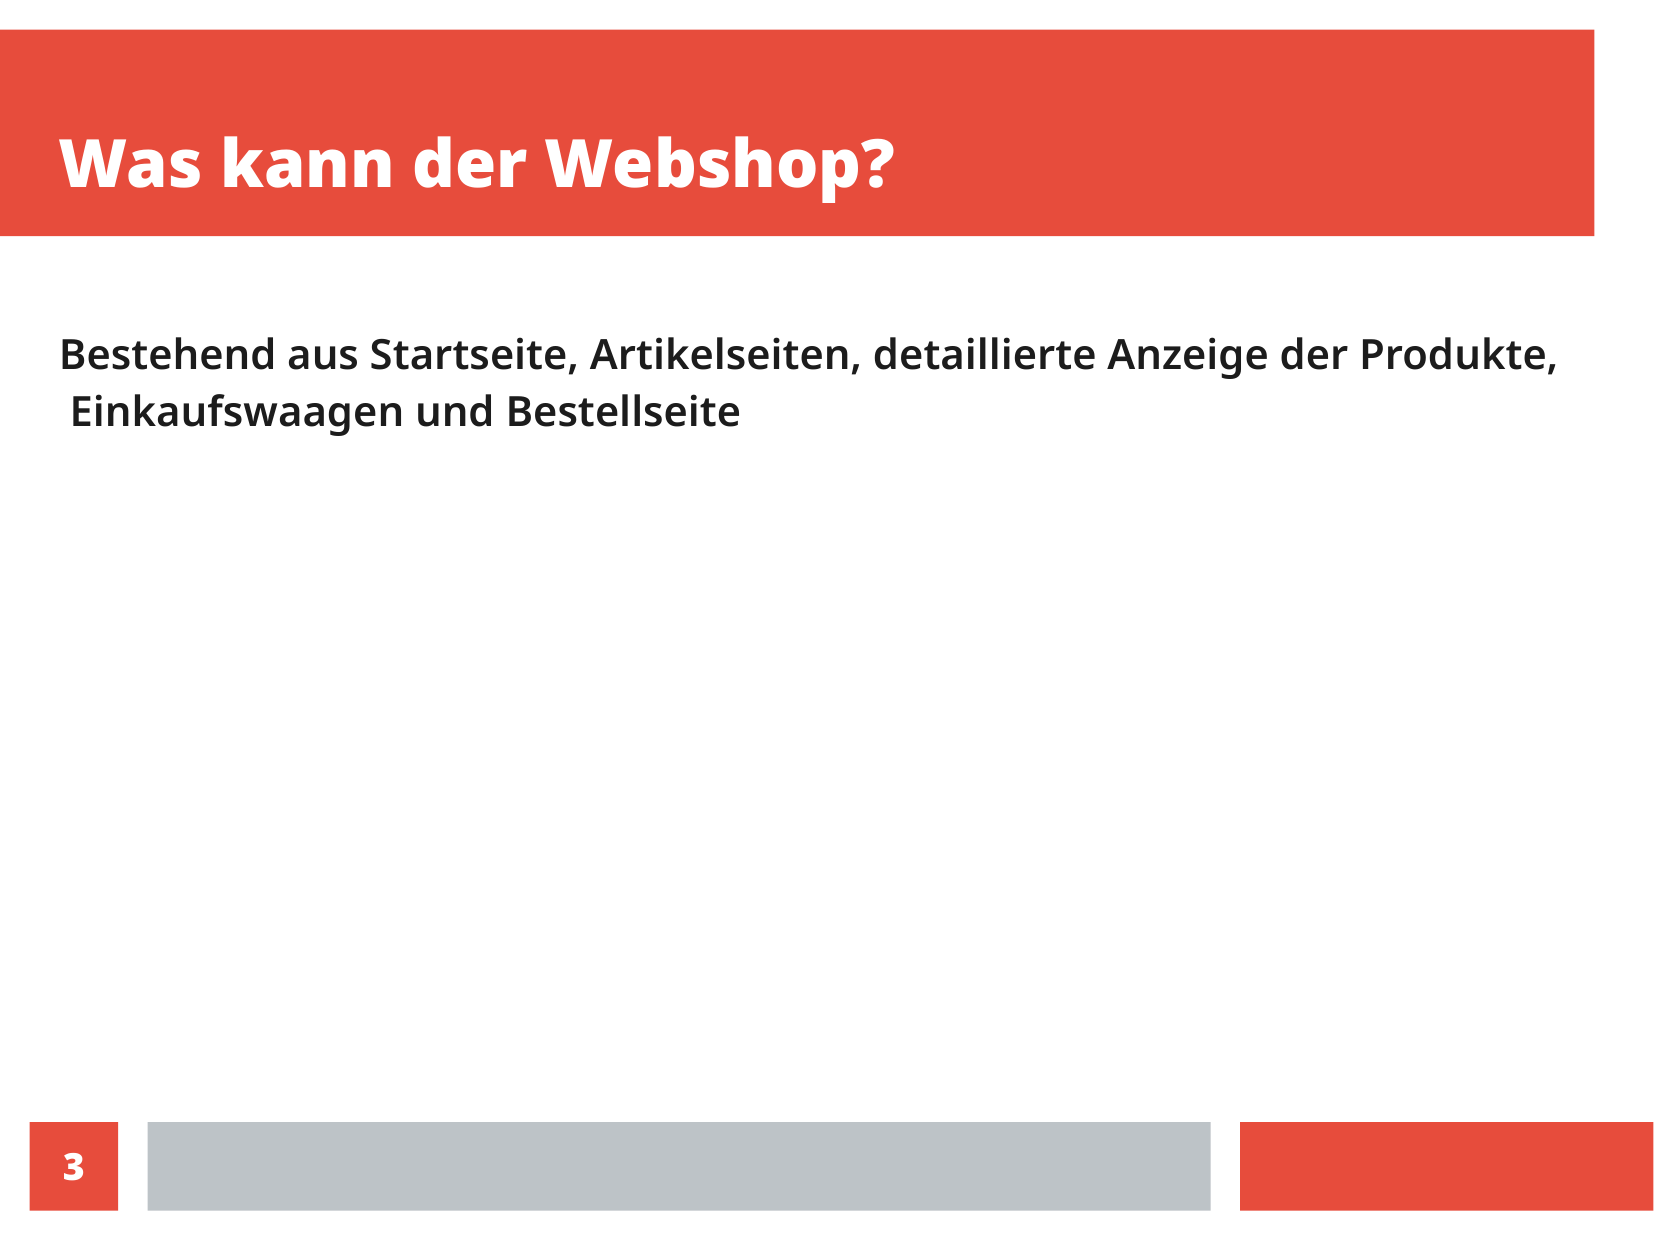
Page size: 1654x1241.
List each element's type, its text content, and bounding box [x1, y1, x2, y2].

title Was kann der Webshop? [59, 59, 1595, 207]
list Bestehend aus Startseite, Artikelseiten, detaillierte Anzeige der Produkte, Einkaufswaagen und Bestellseite [59, 324, 1565, 1093]
